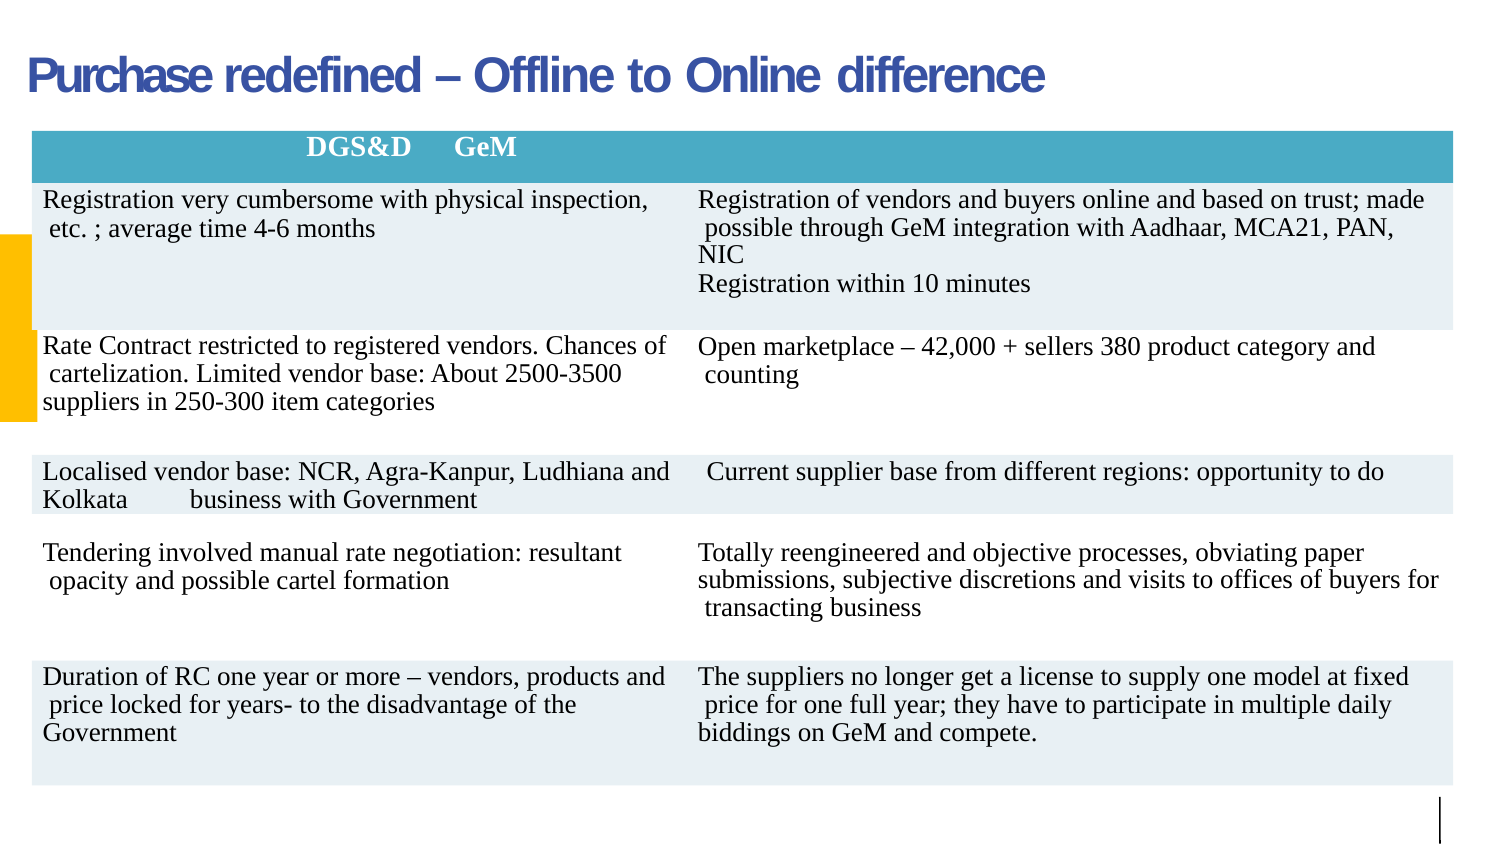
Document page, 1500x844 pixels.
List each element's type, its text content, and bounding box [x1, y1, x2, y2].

text_box [31, 535, 1454, 786]
text_box Totally reengineered and objective processes, obviating paper submissions, subjective discretions and visits to offices of buyers for transacting business [695, 532, 1442, 623]
text_box Open marketplace – 42,000 + sellers 380 product category and counting [695, 326, 1377, 390]
text_box Registration of vendors and buyers online and based on trust; made possible through GeM integration with Aadhaar, MCA21, PAN, NIC Registration within 10 minutes [695, 179, 1427, 298]
text_box [0, 130, 1454, 454]
text_box Registration very cumbersome with physical inspection, etc. ; average time 4-6 months [40, 179, 650, 243]
text_box Duration of RC one year or more – vendors, products and price locked for years- to the disadvantage of the Government [40, 656, 667, 747]
text_box Localised vendor base: NCR, Agra-Kanpur, Ludhiana and Current supplier base from different regions: opportunity to do Kolkata business with Government [31, 454, 1454, 514]
text_box Purchase redefined – Offline to Online difference [24, 39, 1215, 183]
text_box Tendering involved manual rate negotiation: resultant opacity and possible cartel formation [40, 532, 626, 596]
text_box The suppliers no longer get a license to supply one model at fixed price for one full year; they have to participate in multiple daily biddings on GeM and compete. [695, 656, 1410, 747]
text_box Rate Contract restricted to registered vendors. Chances of cartelization. Limited vendor base: About 2500-3500 suppliers in 250-300 item categories [40, 326, 669, 417]
text_box DGS&D GeM [304, 125, 1104, 163]
